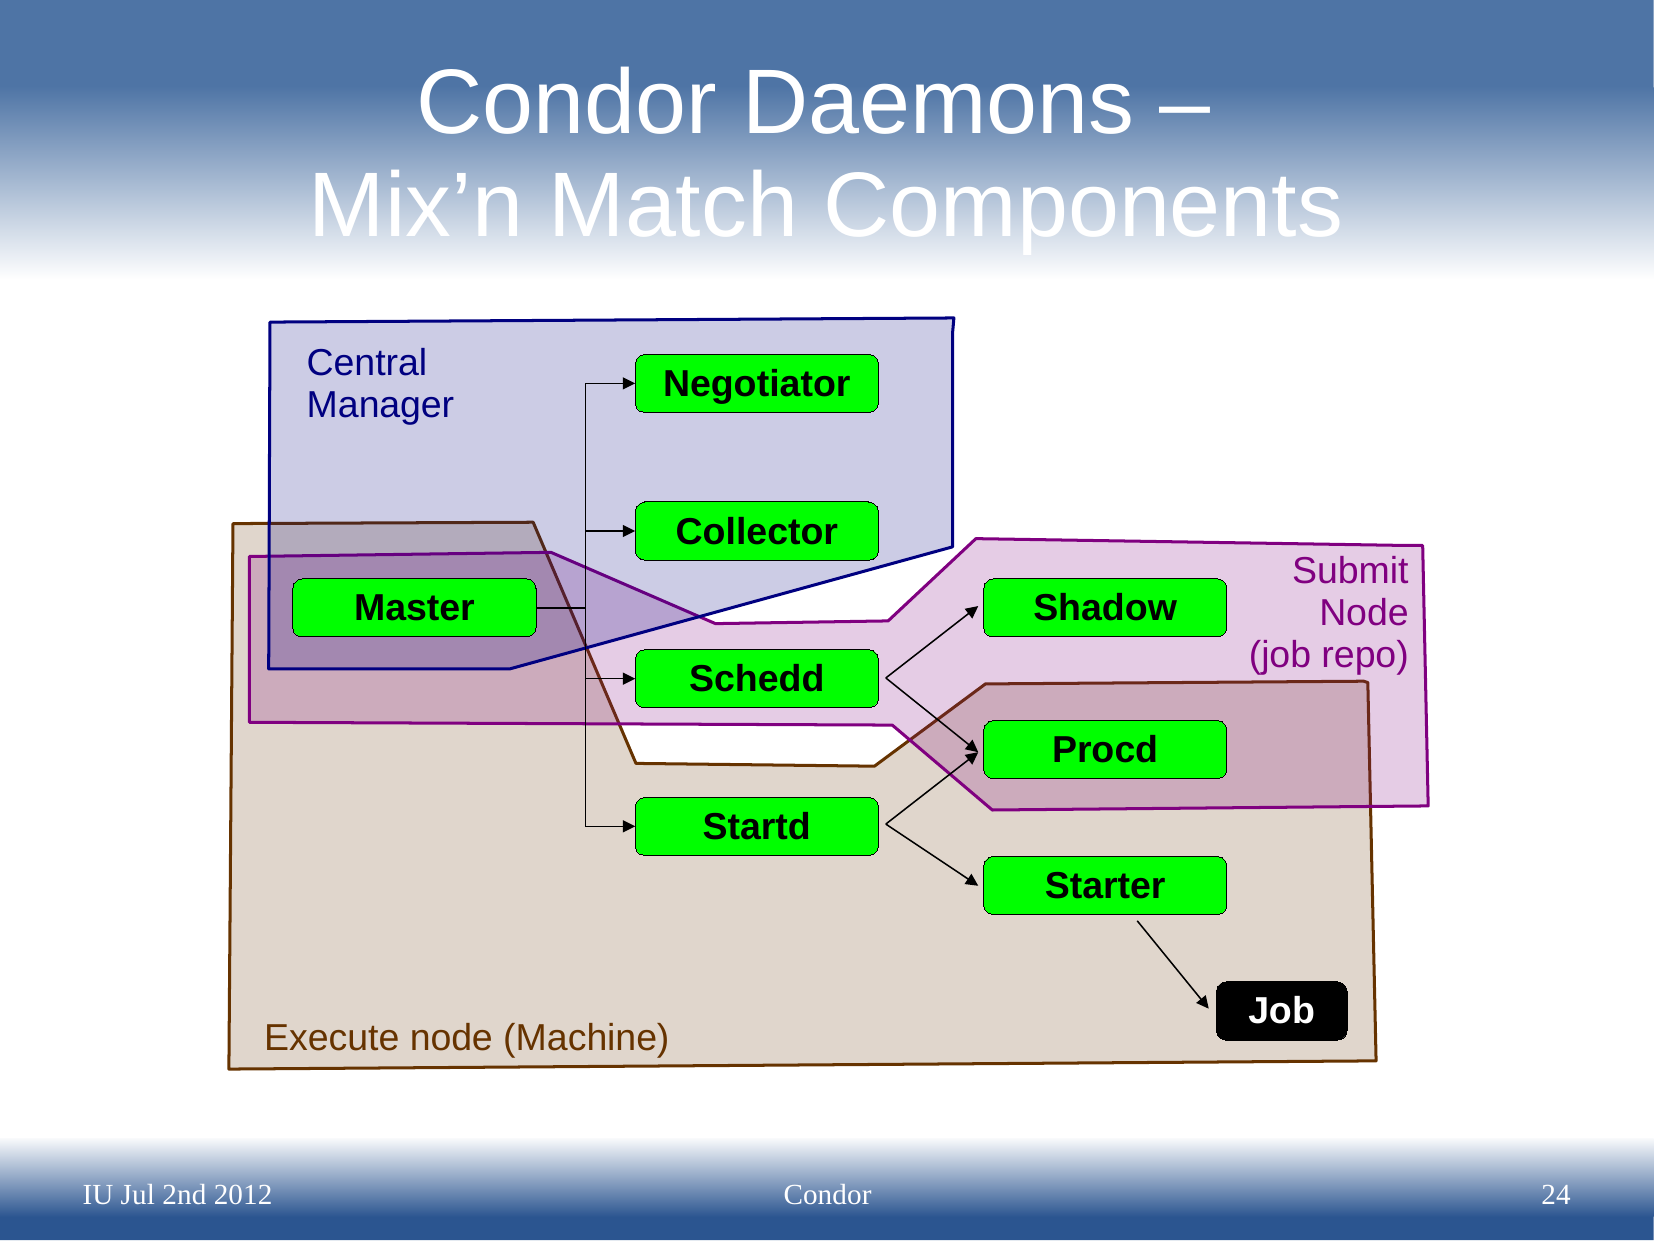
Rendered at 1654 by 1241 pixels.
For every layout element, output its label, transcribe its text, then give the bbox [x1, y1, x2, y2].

text_box Submit Node (job repo) [1233, 541, 1424, 683]
text_box Starter [983, 856, 1227, 915]
text_box Schedd [635, 649, 879, 708]
text_box Execute node (Machine) [249, 1008, 686, 1066]
text_box Master [292, 578, 537, 637]
text_box Central Manager [291, 334, 470, 434]
text_box Job [1216, 981, 1348, 1041]
text_box [228, 317, 1429, 1070]
title Condor Daemons – Mix’n Match Components [82, 50, 1571, 256]
text_box Collector [635, 501, 879, 561]
text_box Procd [983, 720, 1227, 779]
text_box Negotiator [635, 354, 879, 413]
text_box Startd [635, 797, 879, 856]
text_box Shadow [983, 578, 1227, 637]
